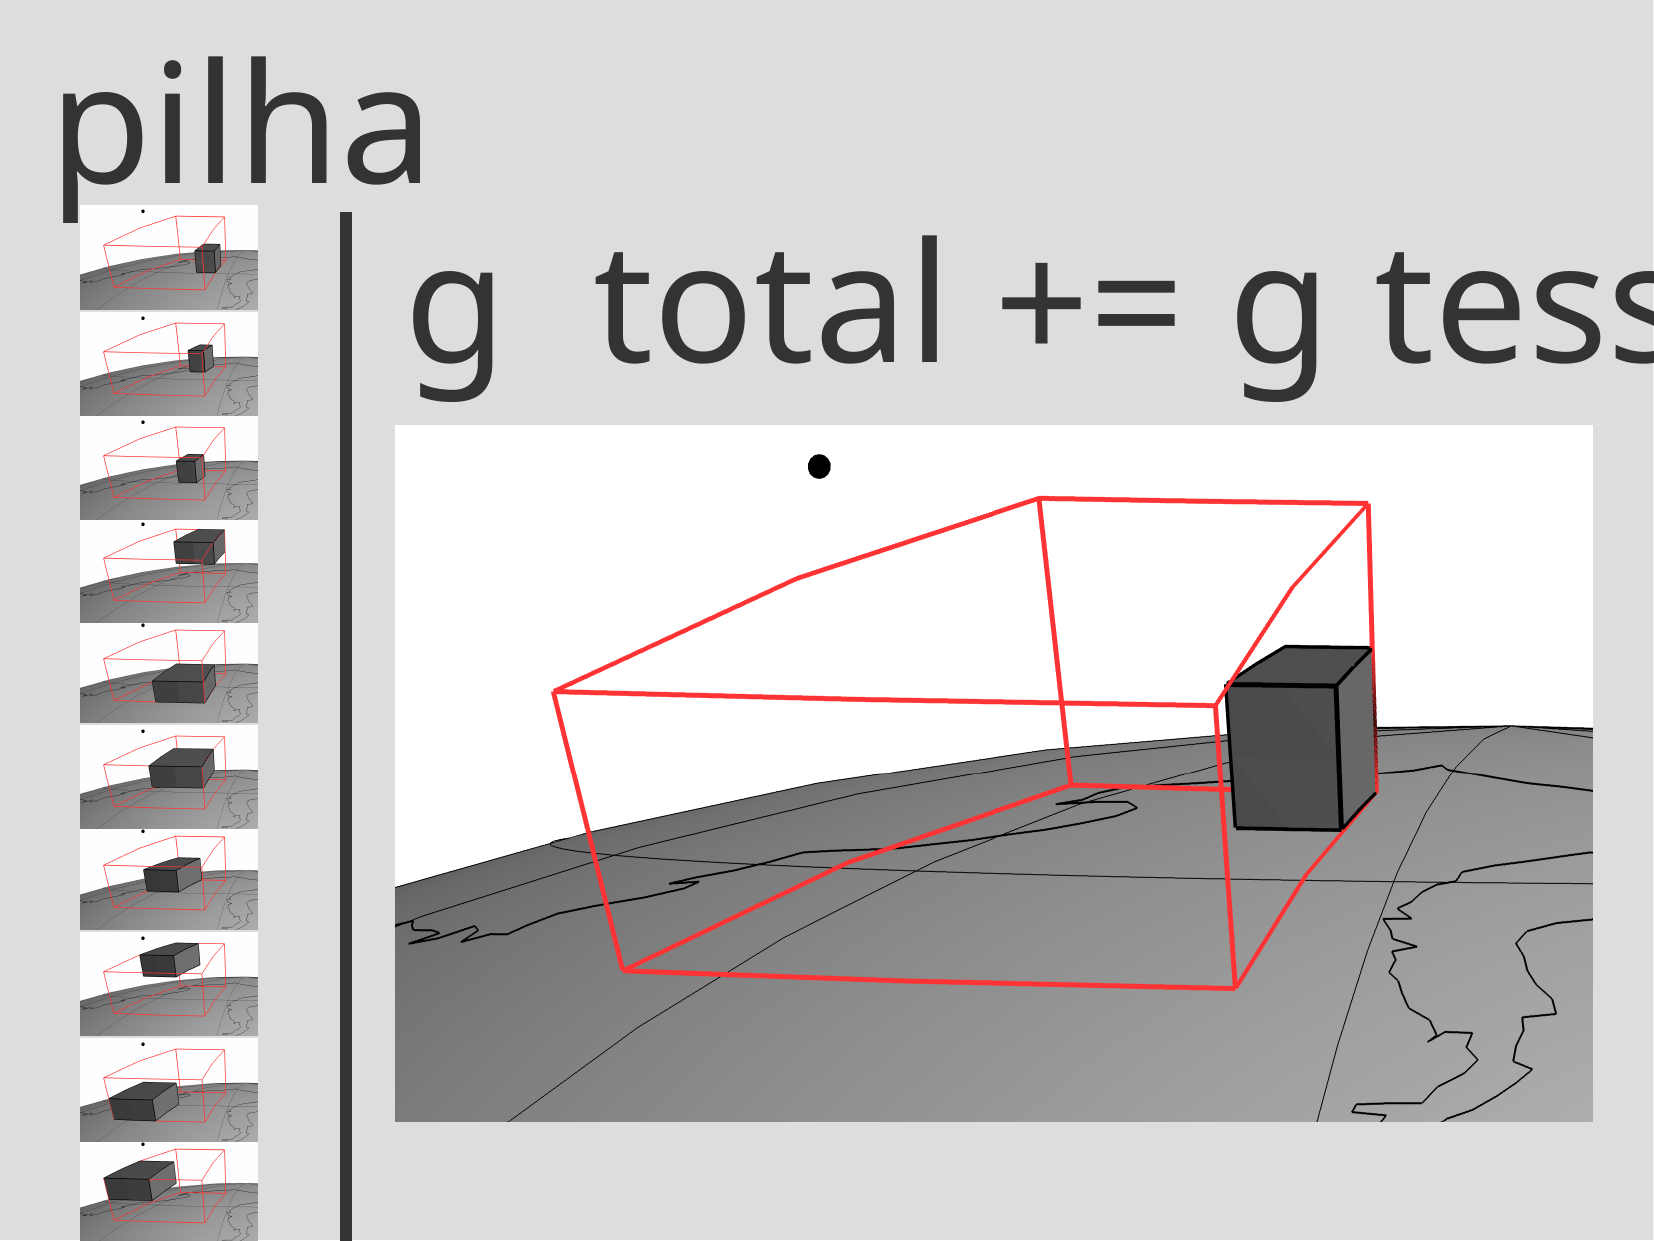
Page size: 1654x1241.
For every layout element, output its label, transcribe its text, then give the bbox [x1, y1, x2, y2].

picture [80, 725, 258, 930]
picture [80, 1038, 258, 1241]
picture [80, 312, 258, 723]
text_box pilha [34, 0, 323, 207]
picture [80, 932, 258, 1036]
picture [80, 205, 258, 310]
picture [395, 425, 1593, 1122]
text_box g total += g tesseroide [389, 177, 1597, 386]
